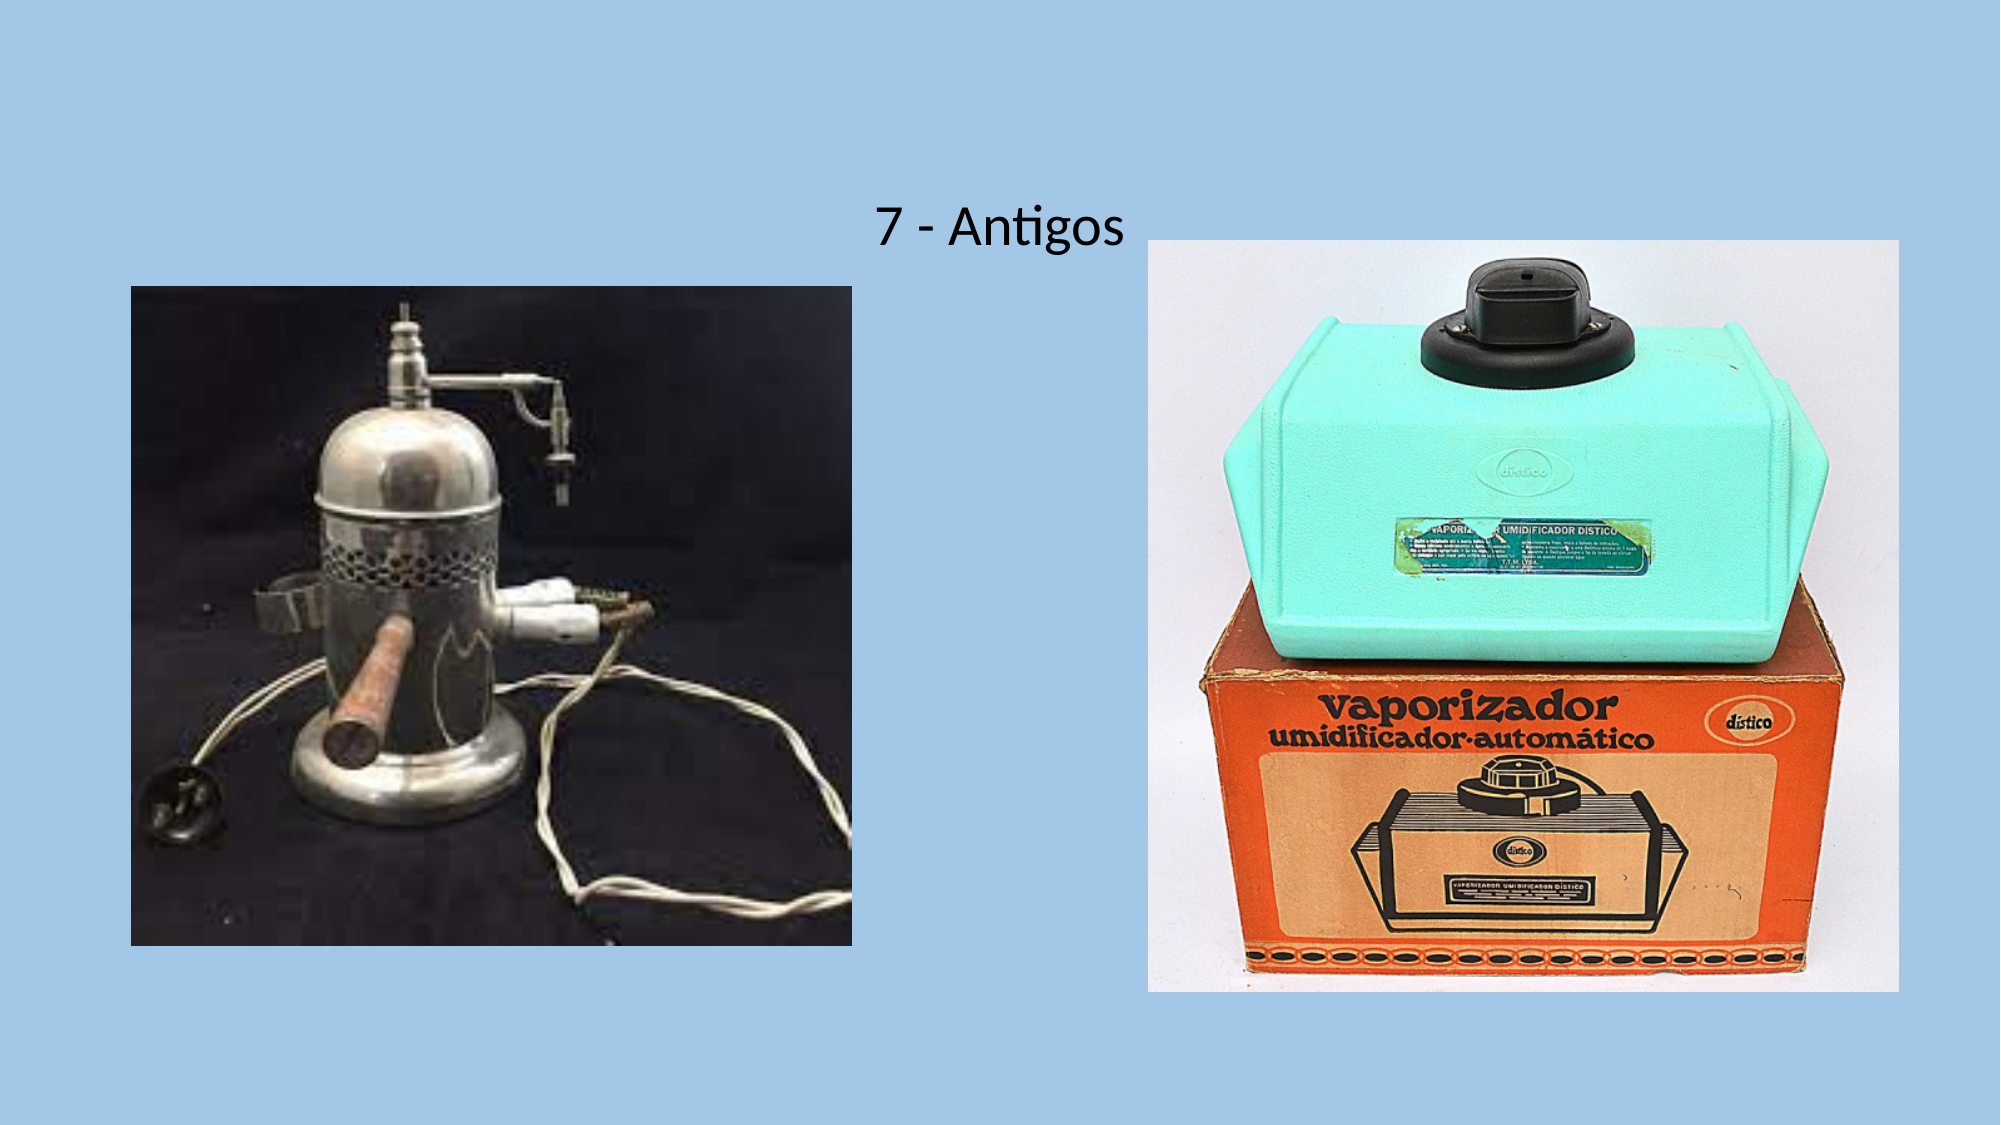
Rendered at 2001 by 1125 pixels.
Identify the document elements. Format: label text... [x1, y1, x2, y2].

text_box 7 - Antigos [277, 179, 1723, 266]
picture [131, 286, 852, 946]
picture [1148, 240, 1899, 992]
